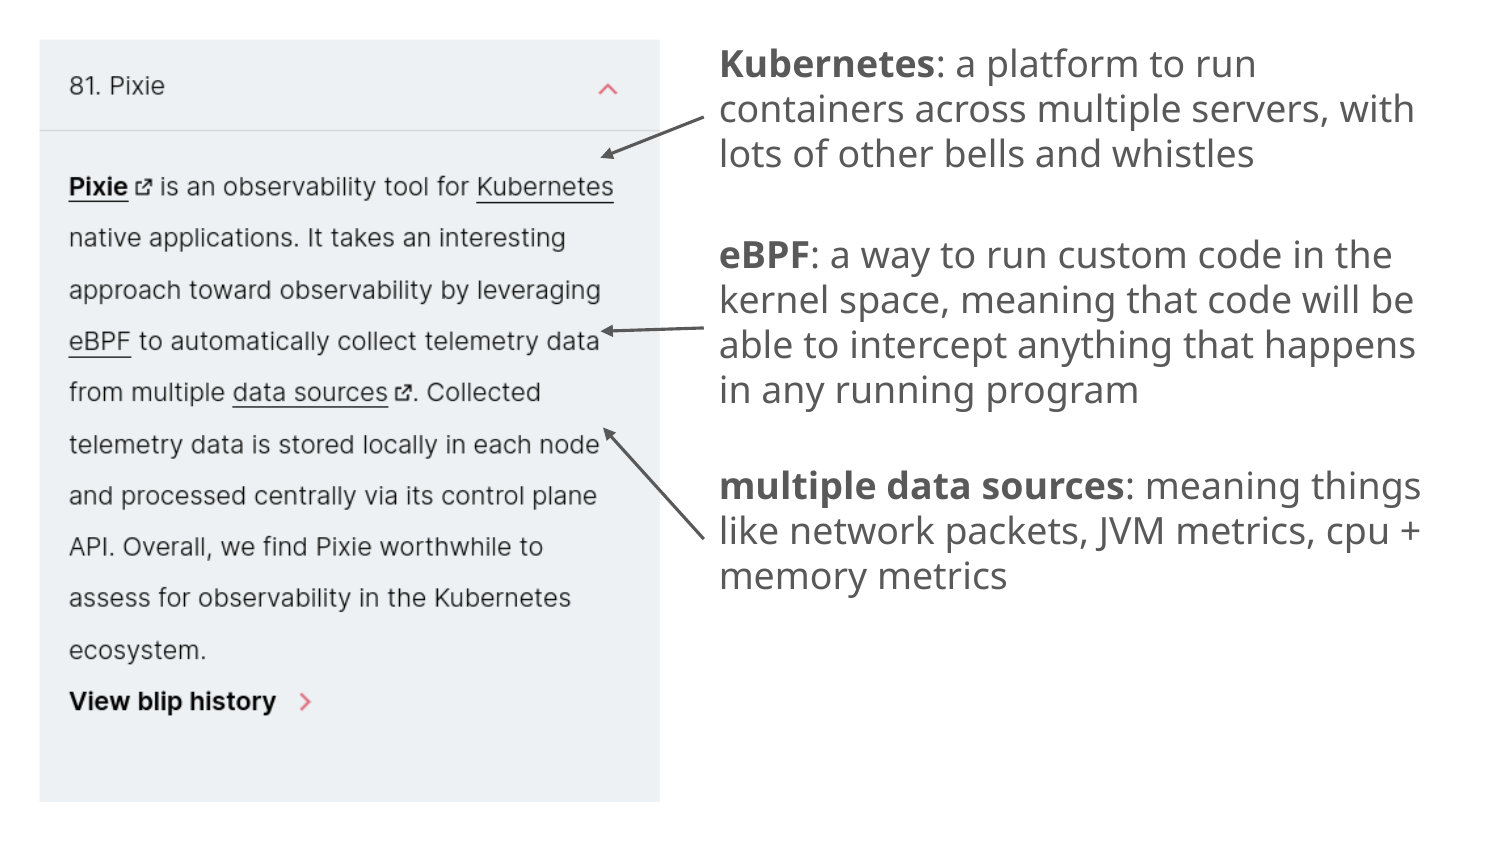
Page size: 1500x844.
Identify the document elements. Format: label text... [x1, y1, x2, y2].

text_box Kubernetes: a platform to run containers across multiple servers, with lots of other bells and whistles [703, 24, 1453, 209]
picture [24, 24, 677, 819]
text_box multiple data sources: meaning things like network packets, JVM metrics, cpu + memory metrics [703, 447, 1473, 631]
text_box eBPF: a way to run custom code in the kernel space, meaning that code will be able to intercept anything that happens in any running program [703, 216, 1453, 440]
